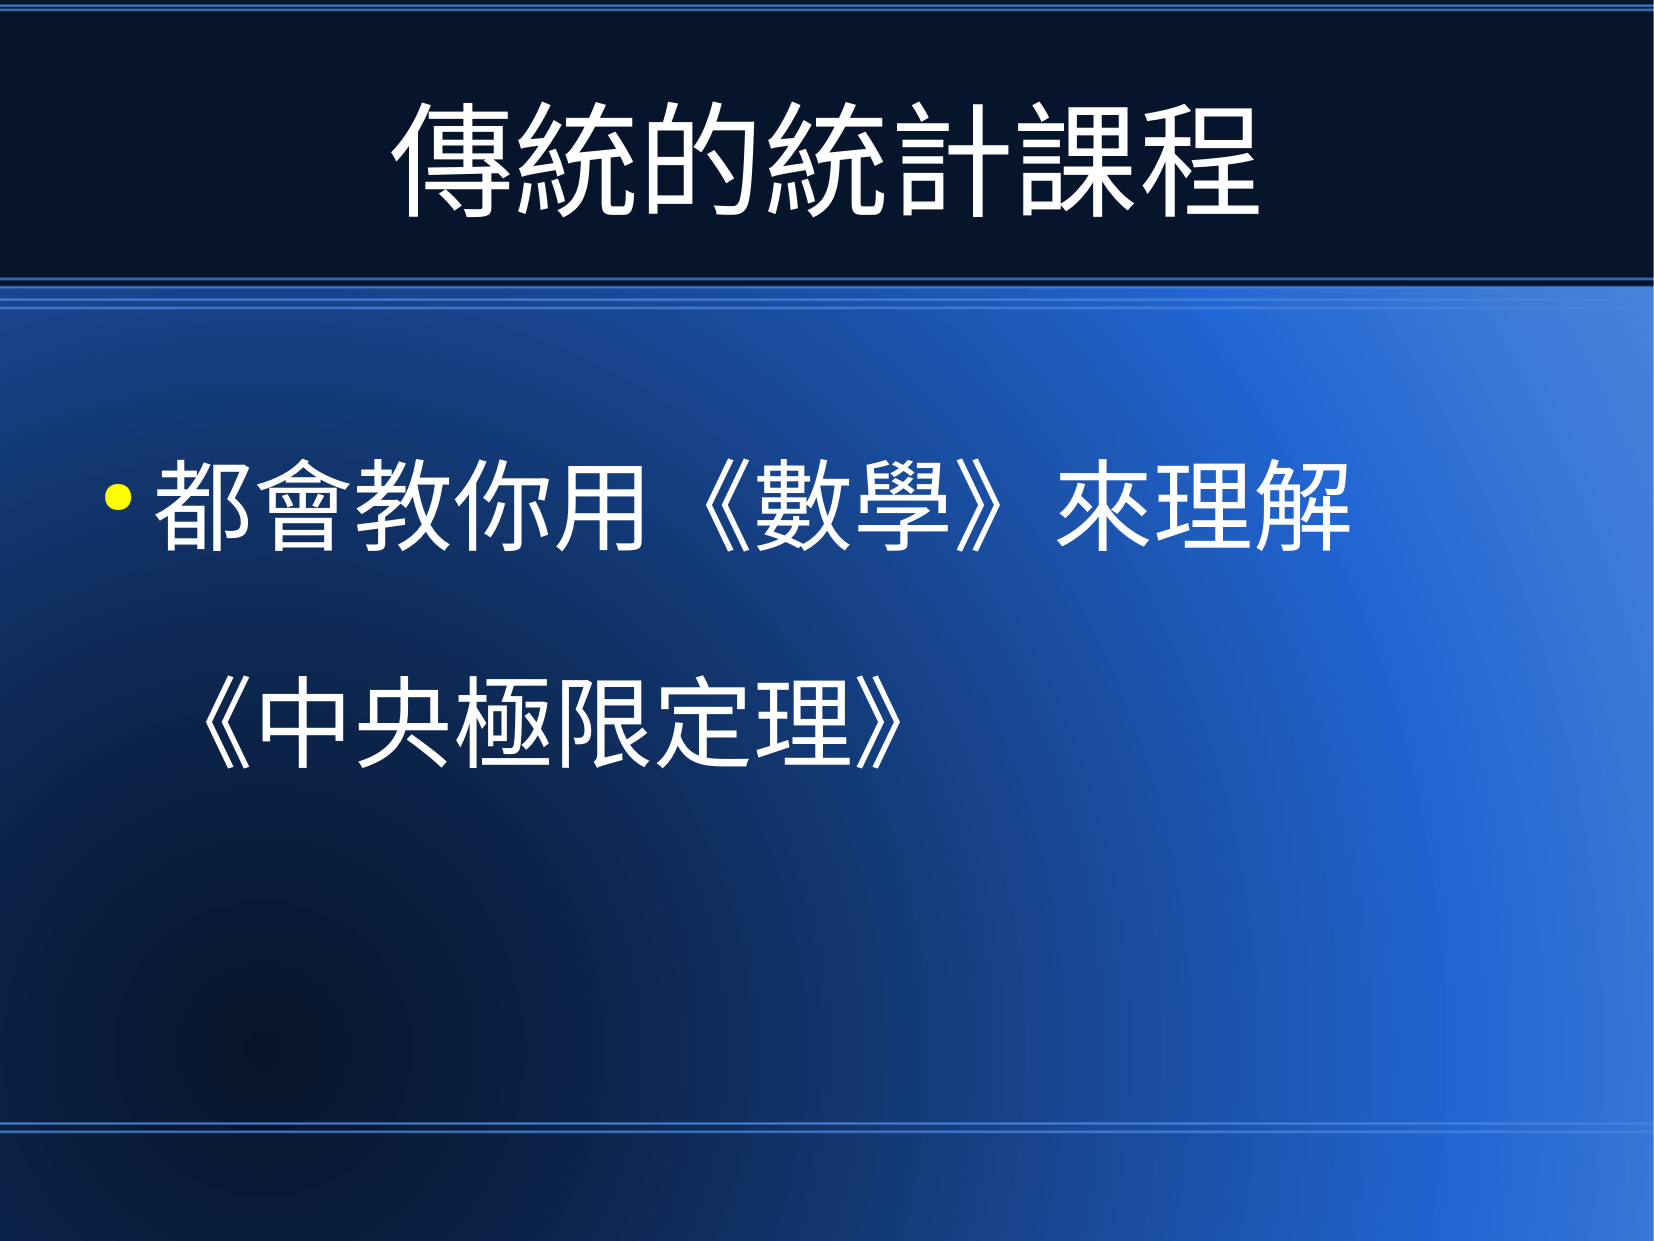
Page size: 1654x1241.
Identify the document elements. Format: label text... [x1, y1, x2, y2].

title 傳統的統計課程 [82, 49, 1571, 257]
picture [0, 0, 1654, 1241]
list 都會教你用《數學》來理解 《中央極限定理》 [82, 355, 1571, 1241]
